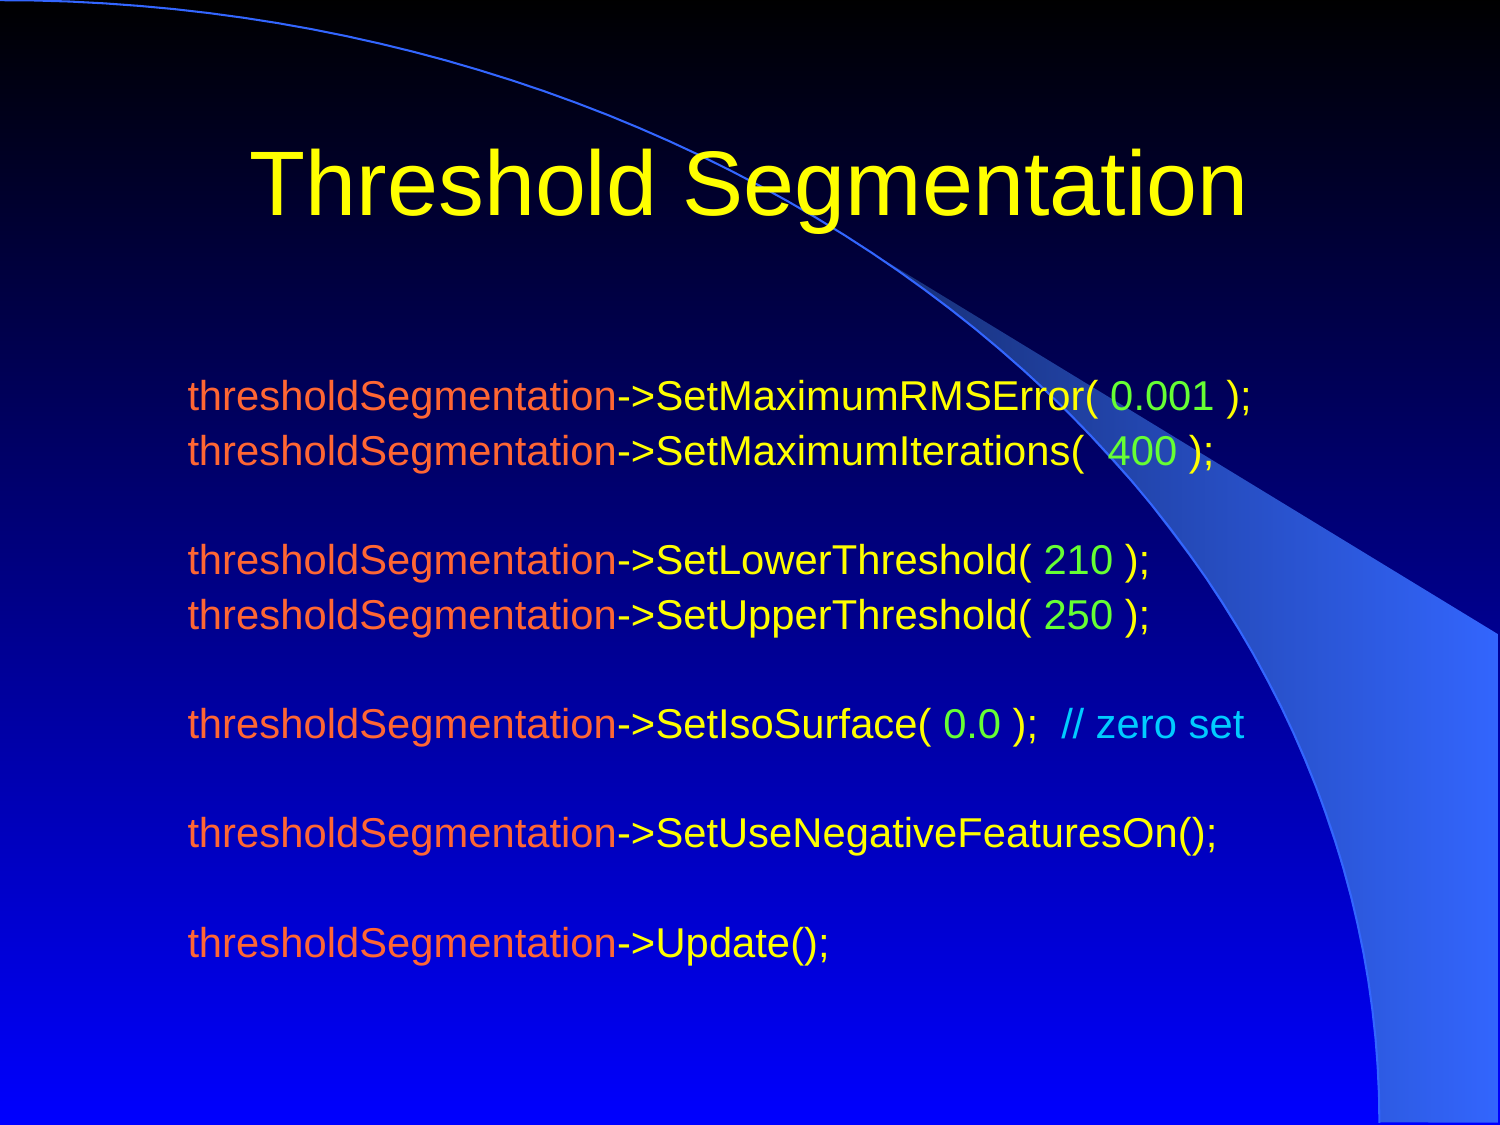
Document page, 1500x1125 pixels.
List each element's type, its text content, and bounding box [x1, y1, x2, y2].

title Threshold Segmentation [112, 72, 1388, 300]
text_box thresholdSegmentation->SetMaximumRMSError( 0.001 ); thresholdSegmentation->SetMaximumIterations( 400 ); thresholdSegmentation->SetLowerThreshold( 210 ); thresholdSegmentation->SetUpperThreshold( 250 ); thresholdSegmentation->SetIsoSurface( 0.0 ); // zero set thresholdSegmentation->SetUseNegativeFeaturesOn(); thresholdSegmentation->Update(); [187, 376, 1326, 966]
